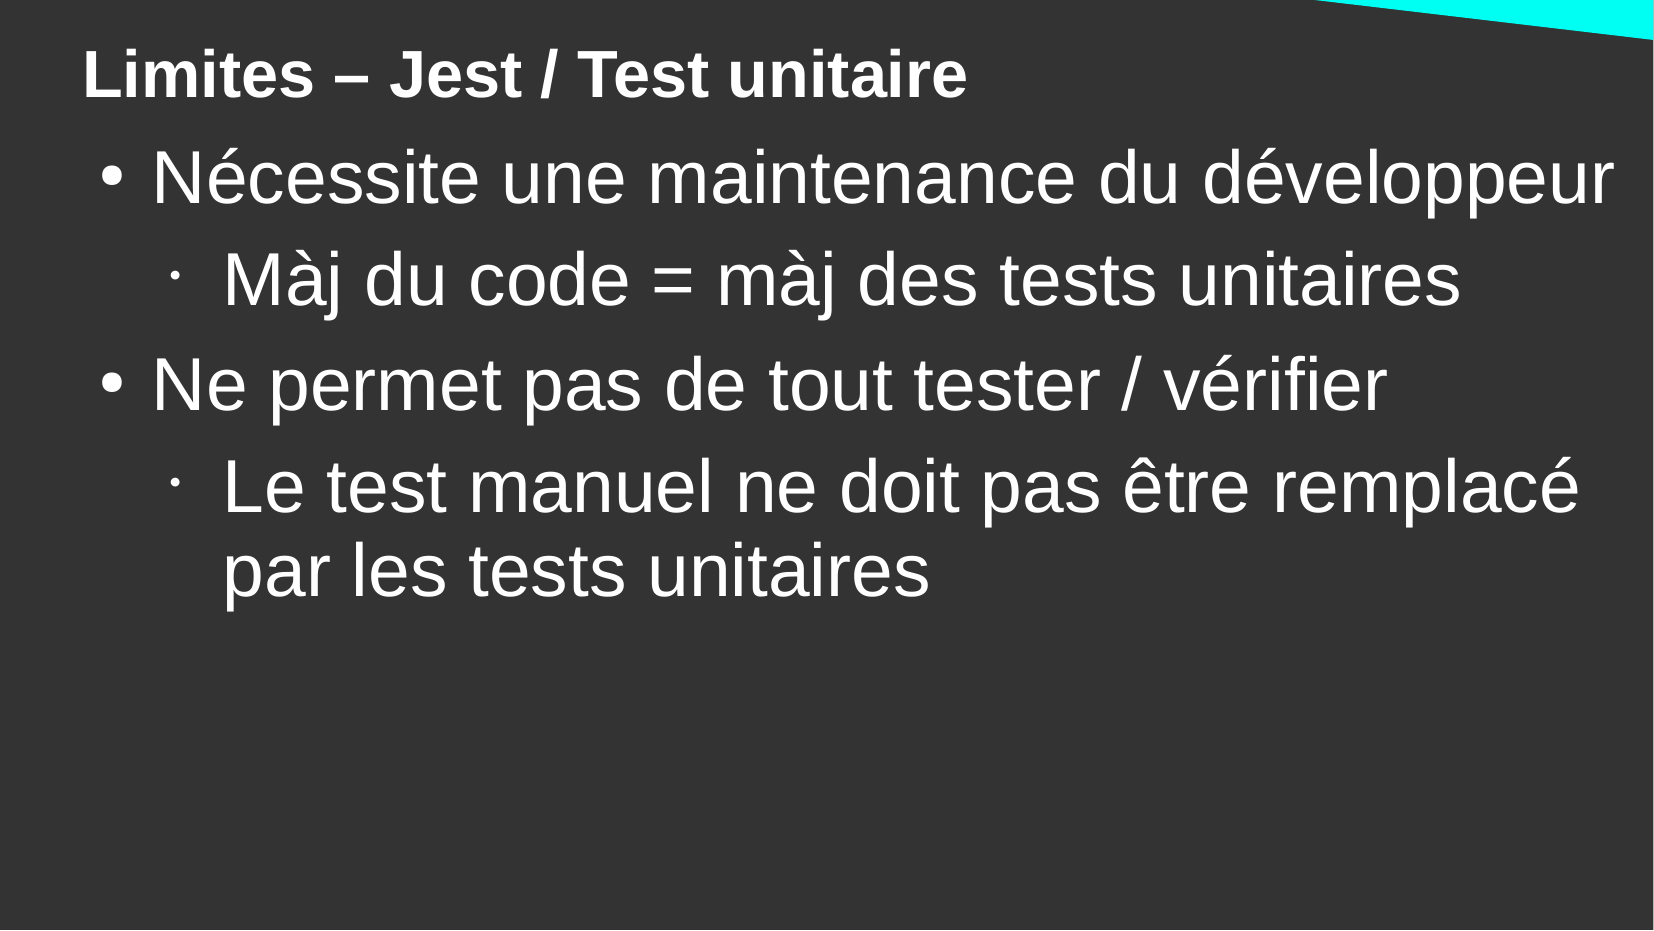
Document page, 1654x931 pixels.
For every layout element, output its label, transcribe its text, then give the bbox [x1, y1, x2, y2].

text_box [1314, 0, 1654, 41]
list Nécessite une maintenance du développeur Màj du code = màj des tests unitaires Ne permet pas de tout tester / vérifier Le test manuel ne doit pas être remplacé par les tests unitaires [80, 135, 1619, 721]
title Limites – Jest / Test unitaire [82, 37, 1571, 112]
